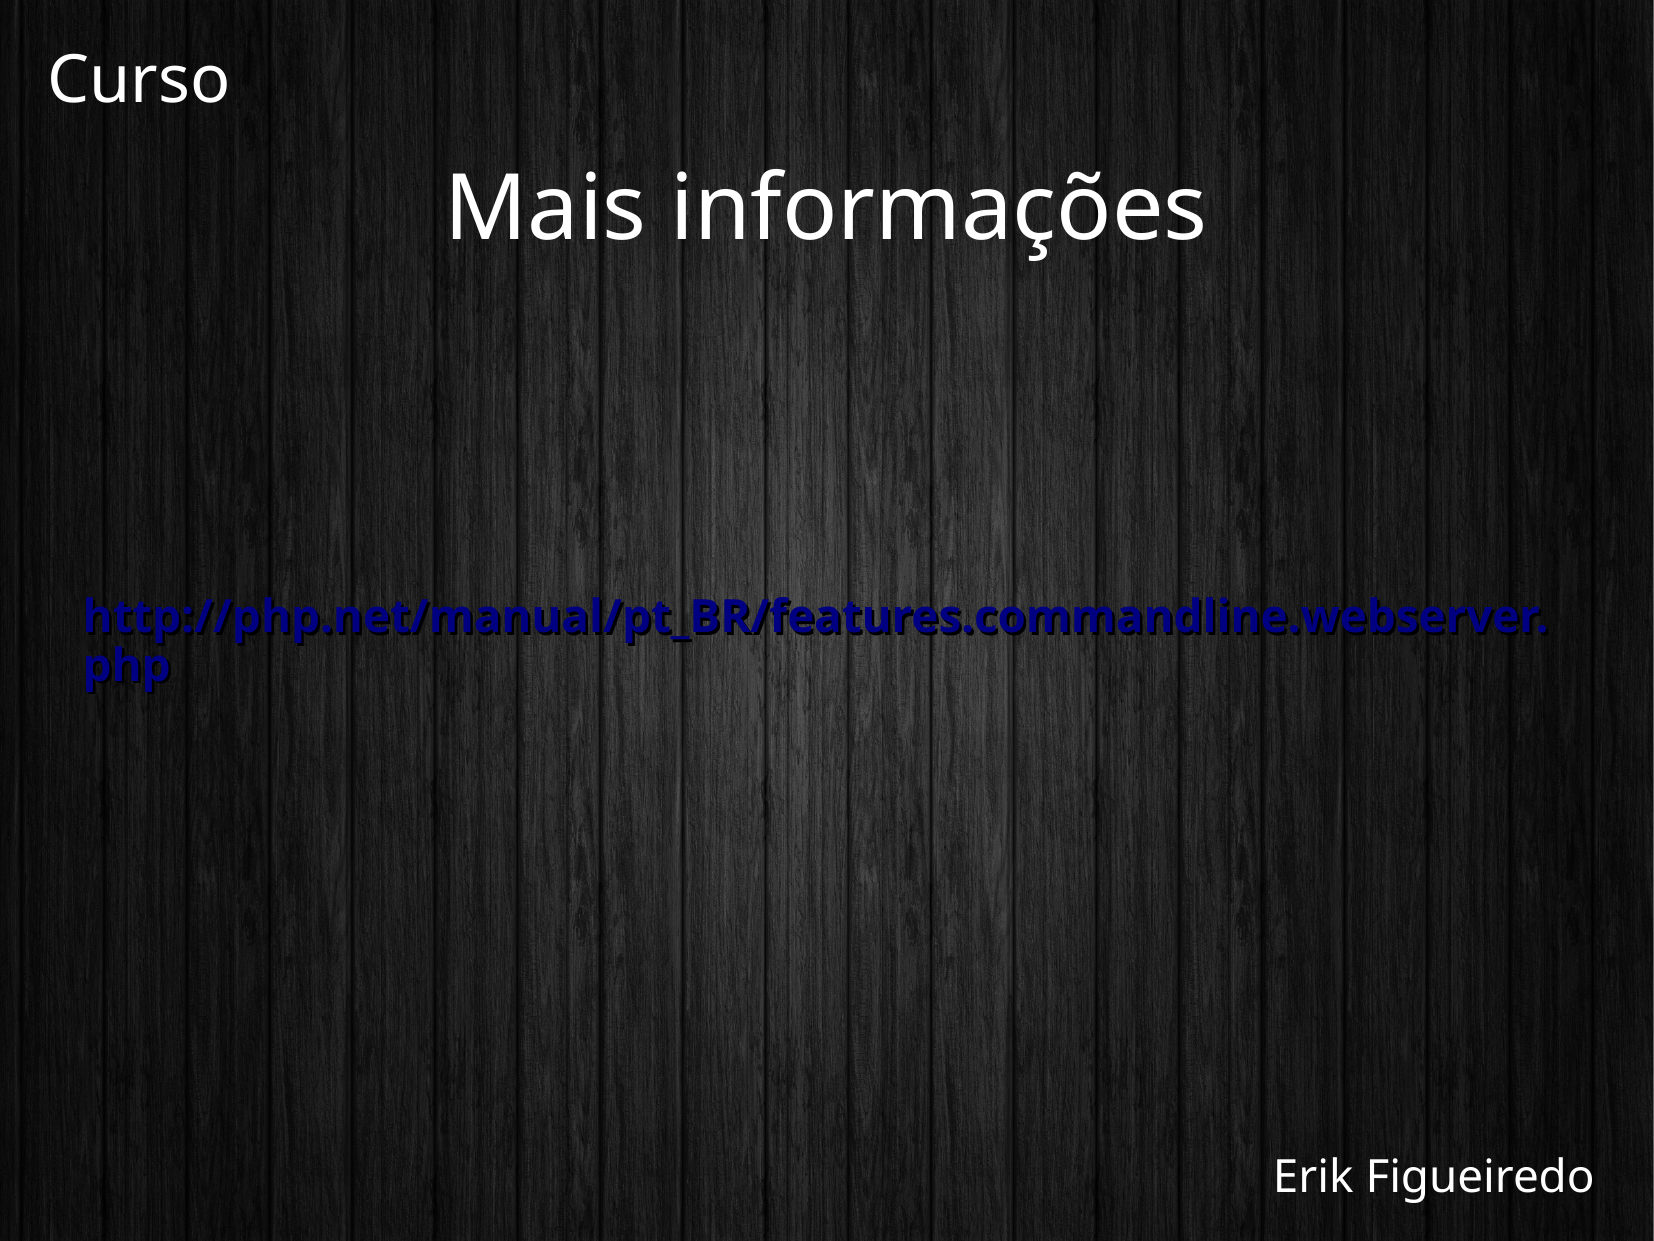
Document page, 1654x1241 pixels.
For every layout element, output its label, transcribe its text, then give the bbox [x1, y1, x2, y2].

text_box Erik Figueiredo [768, 1133, 1595, 1217]
picture [0, 0, 1654, 1241]
title Mais informações [82, 129, 1571, 278]
text_box Curso [47, 35, 1087, 119]
list http://php.net/manual/pt_BR/features.commandline.webserver.php [82, 311, 1571, 1131]
